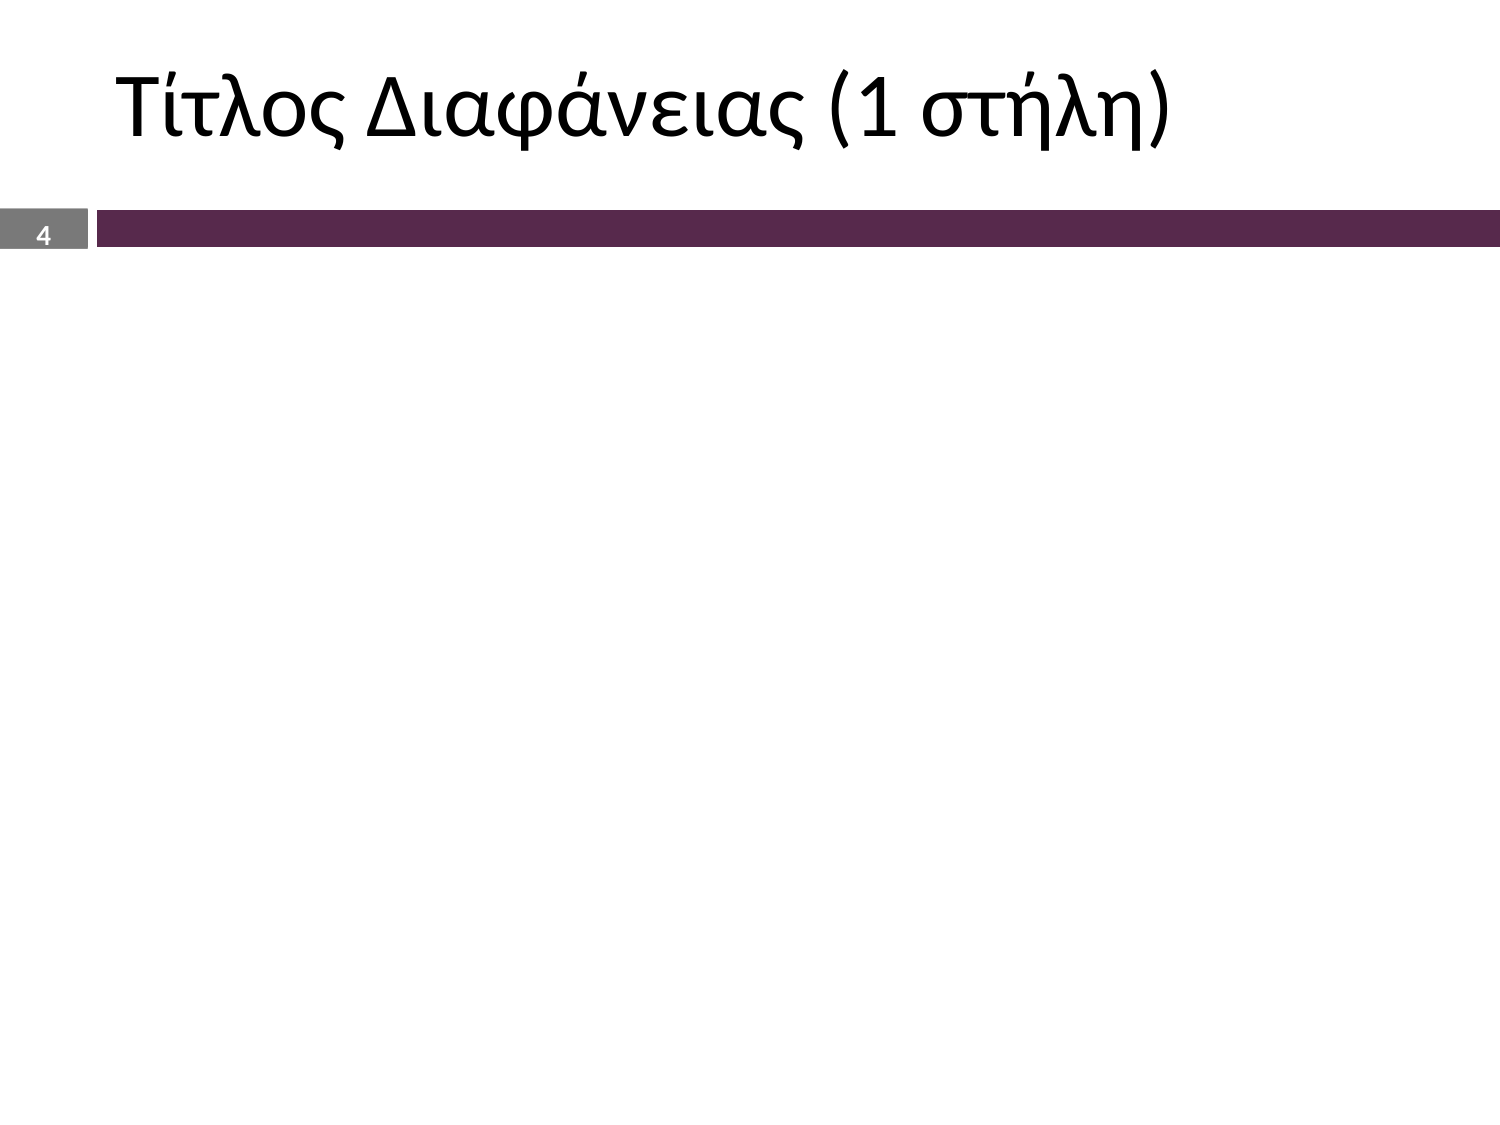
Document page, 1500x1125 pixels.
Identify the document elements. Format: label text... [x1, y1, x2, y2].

text_box [0, 208, 88, 249]
title Τίτλος Διαφάνειας (1 στήλη) [100, 19, 1438, 182]
